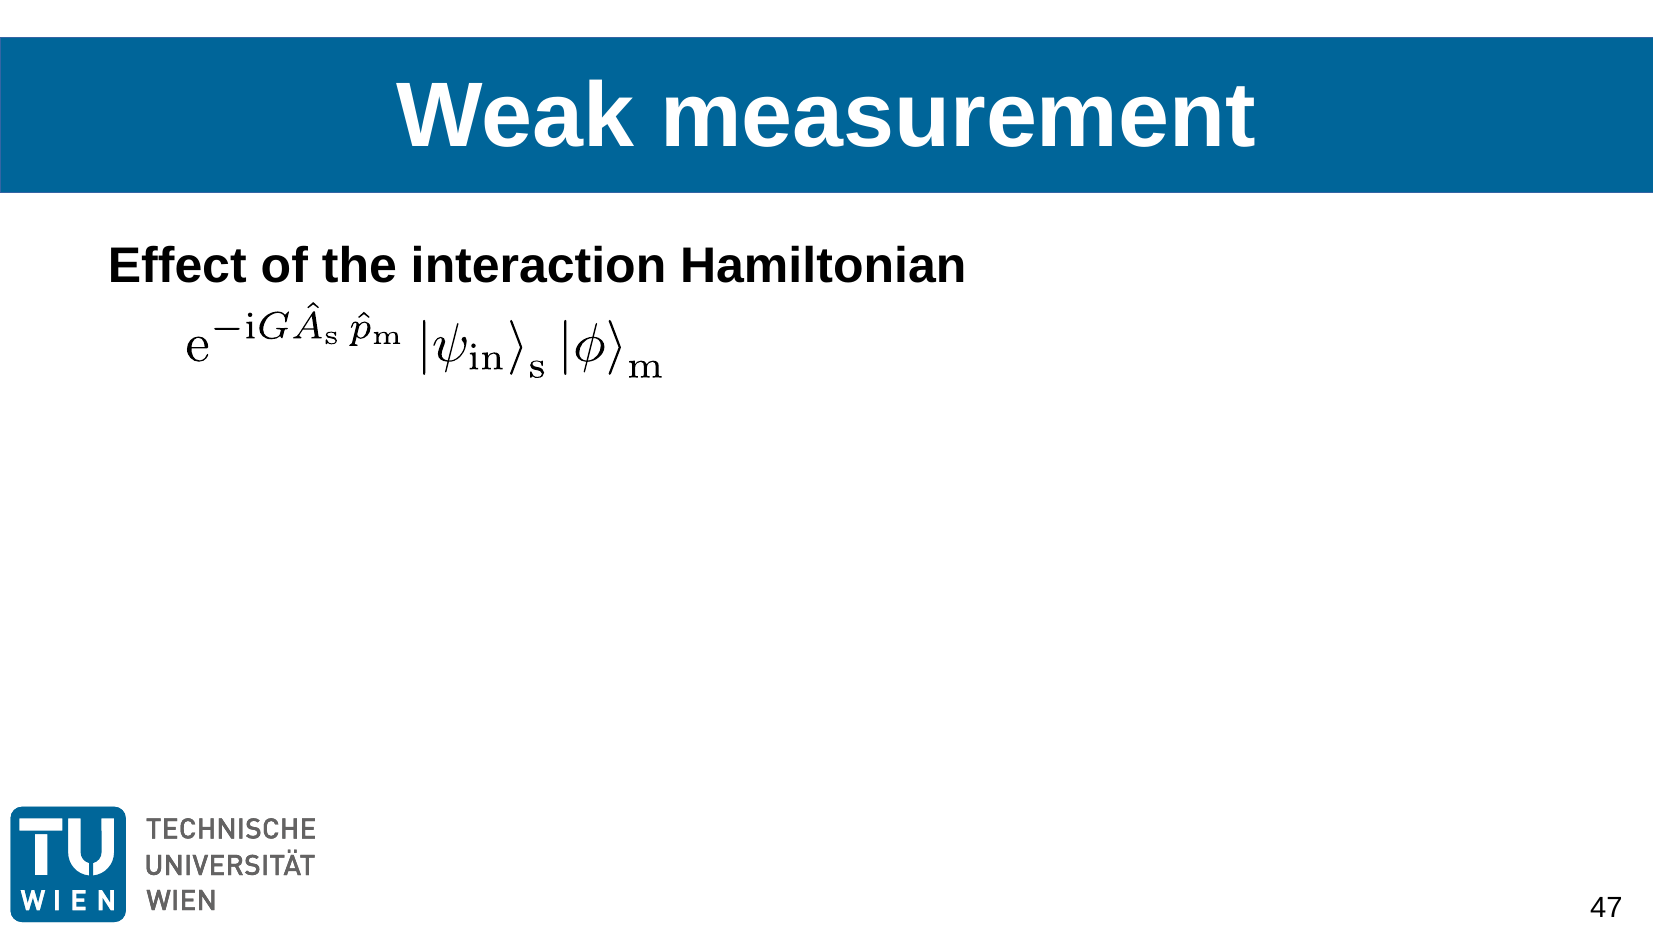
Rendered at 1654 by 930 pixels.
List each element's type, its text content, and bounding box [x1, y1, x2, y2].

picture [180, 285, 675, 406]
list Effect of the interaction Hamiltonian [107, 236, 1186, 311]
title Weak measurement [0, 37, 1653, 193]
